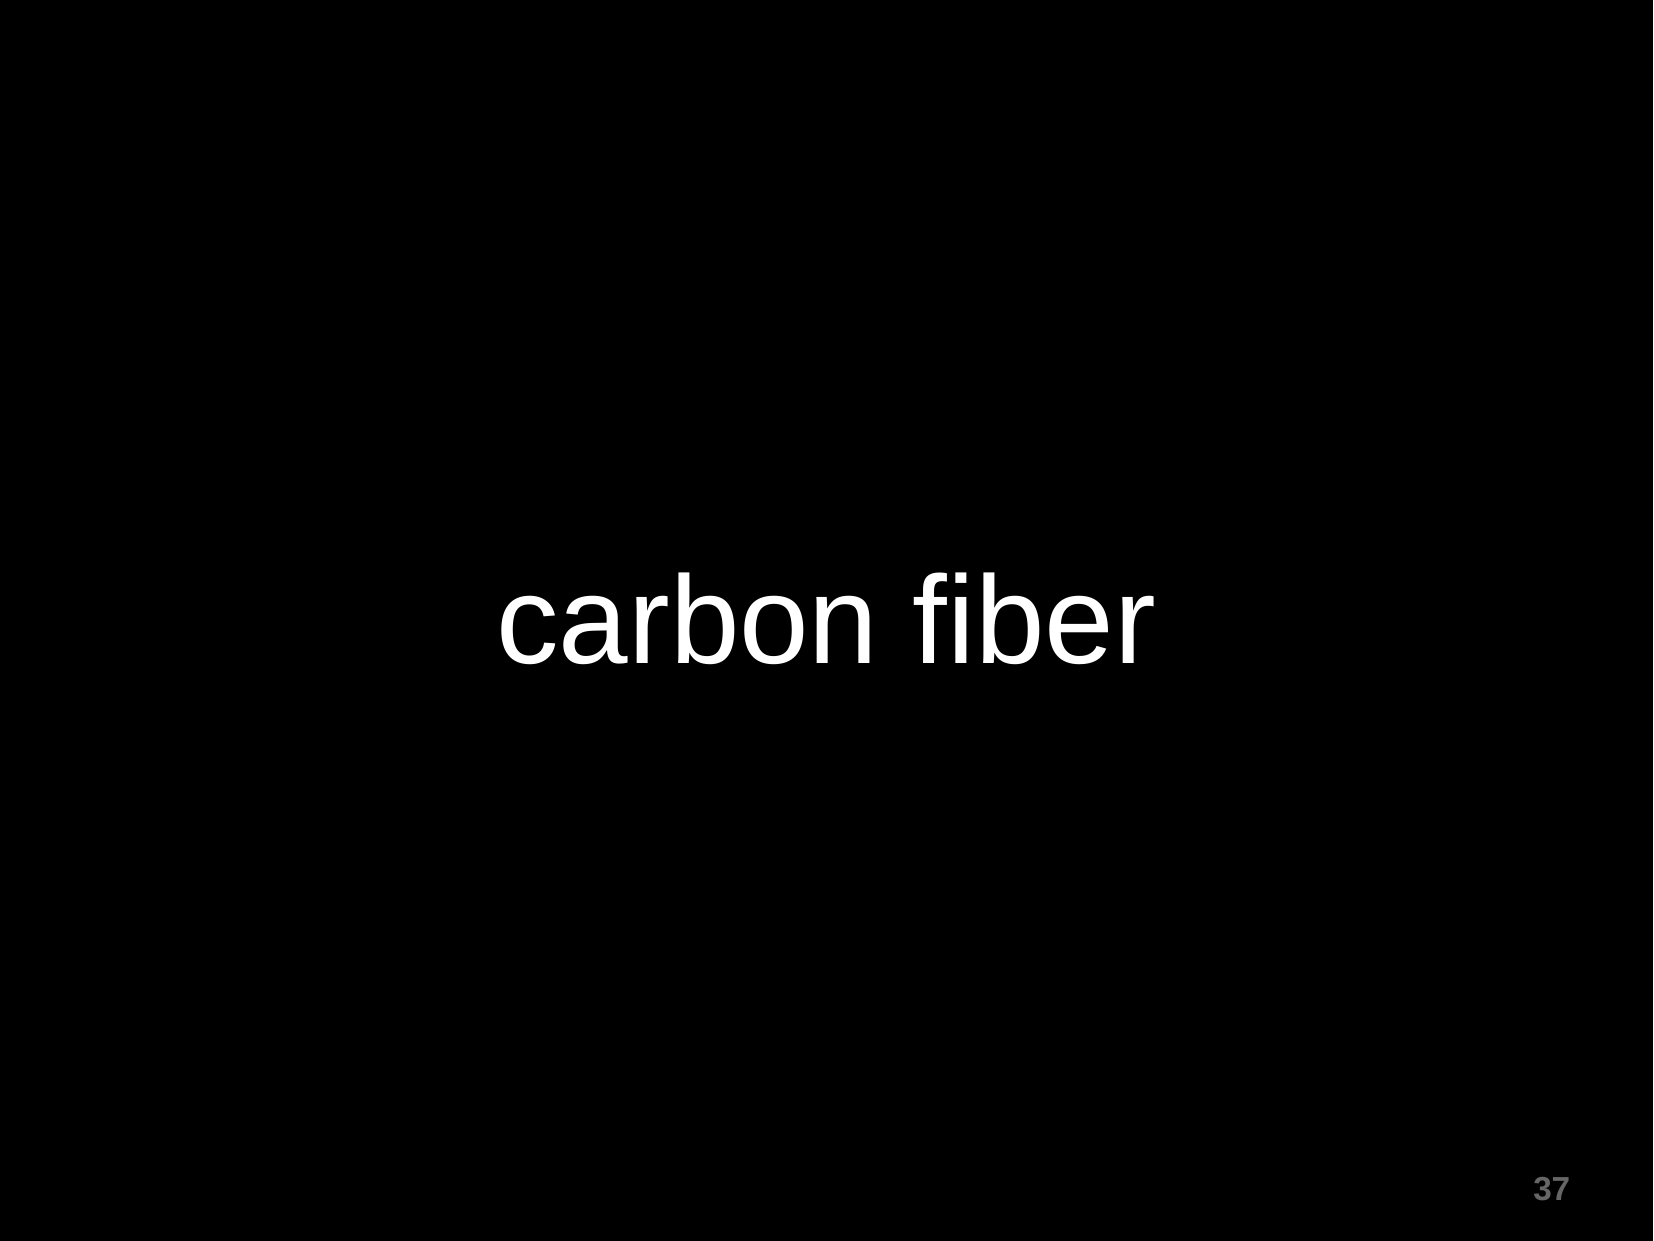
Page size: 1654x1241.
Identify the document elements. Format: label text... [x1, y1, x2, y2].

text_box carbon fiber [0, 542, 1653, 698]
